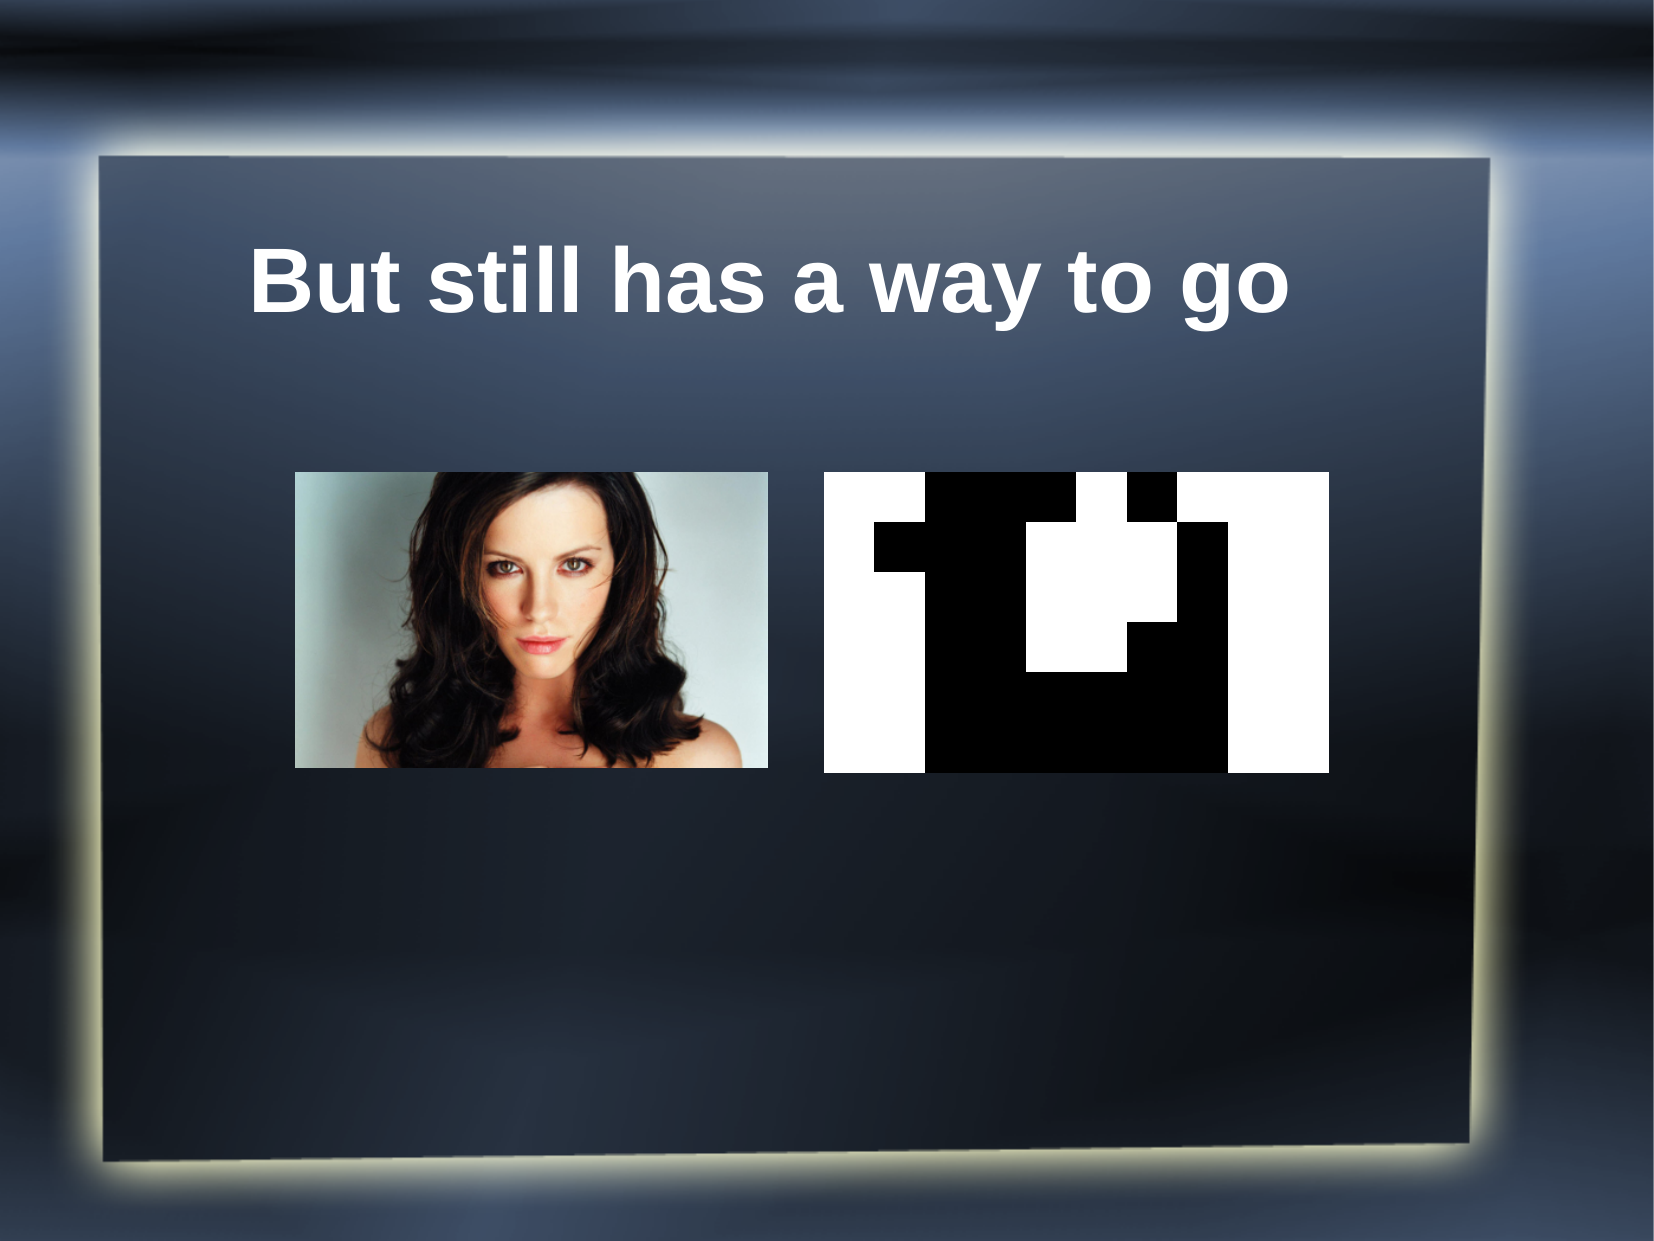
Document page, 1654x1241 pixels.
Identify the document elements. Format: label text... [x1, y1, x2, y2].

picture [0, 0, 1654, 1241]
title But still has a way to go [124, 177, 1418, 384]
